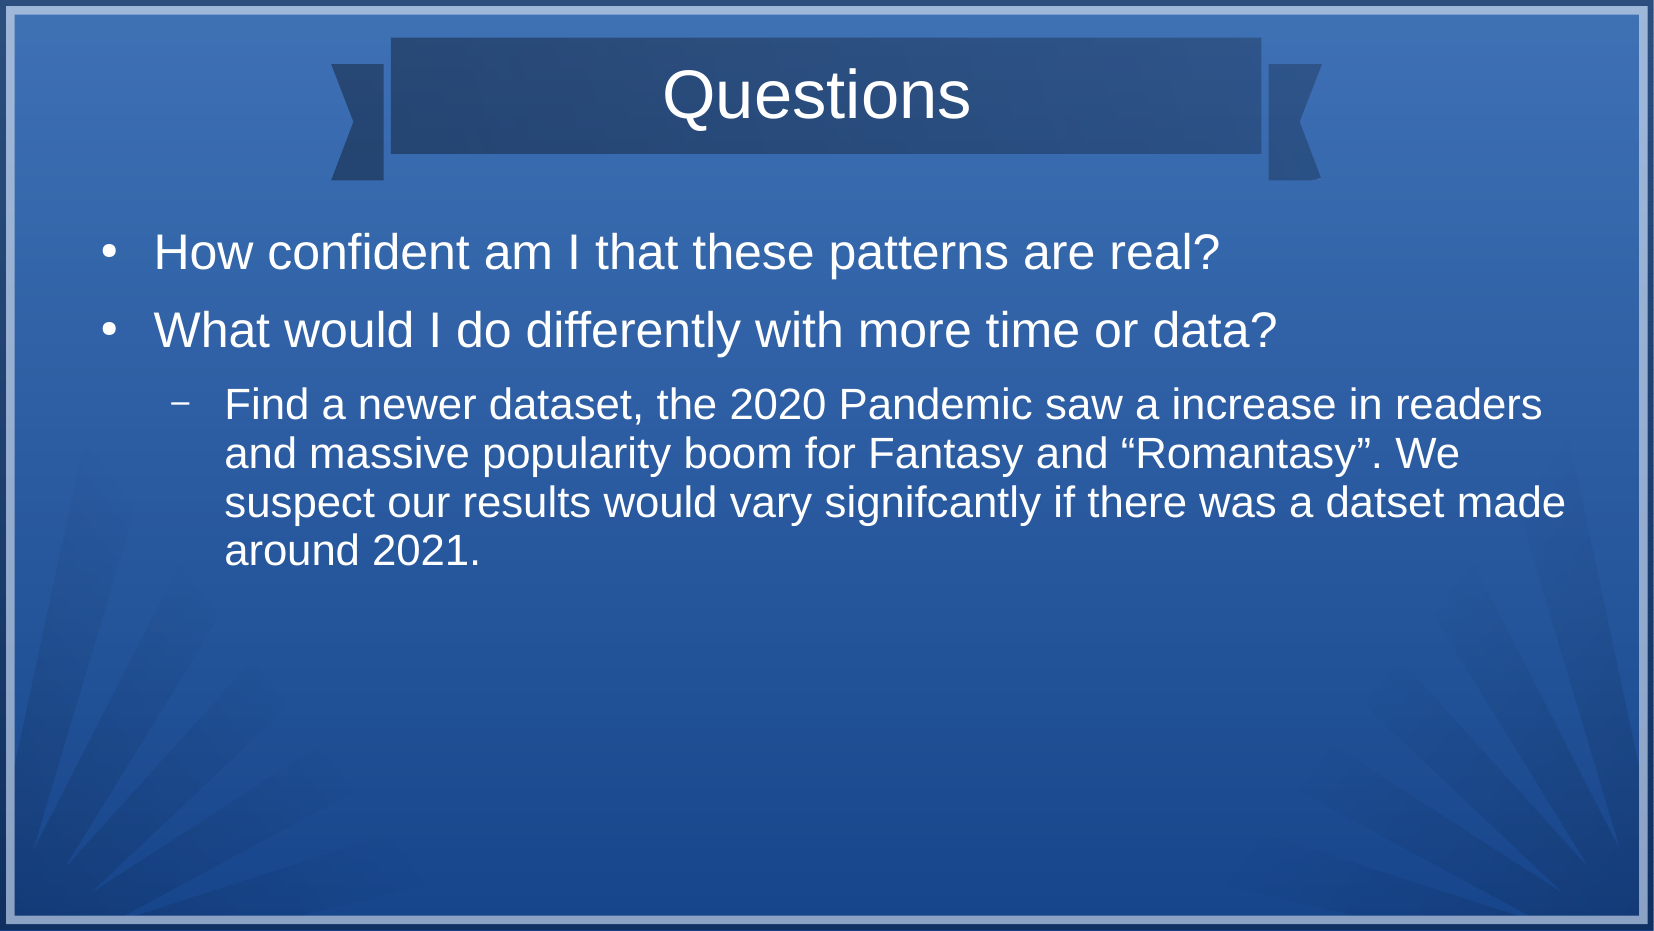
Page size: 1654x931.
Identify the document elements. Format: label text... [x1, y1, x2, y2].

title Questions [389, 35, 1264, 154]
list How confident am I that these patterns are real? What would I do differently with more time or data? Find a newer dataset, the 2020 Pandemic saw a increase in readers and massive popularity boom for Fantasy and “Romantasy”. We suspect our results would vary signifcantly if there was a datset made around 2021. [82, 224, 1571, 848]
